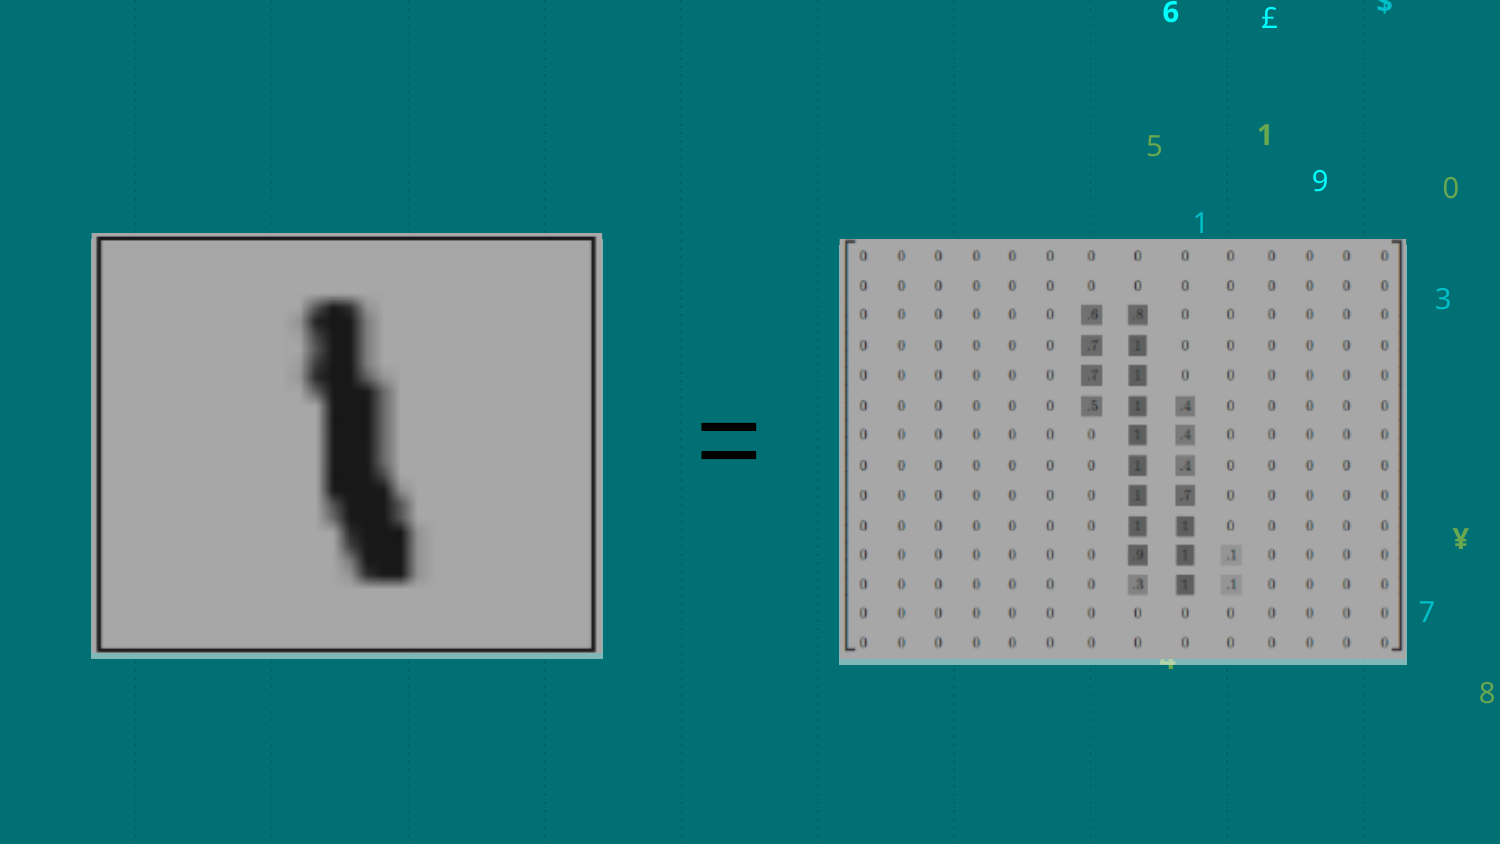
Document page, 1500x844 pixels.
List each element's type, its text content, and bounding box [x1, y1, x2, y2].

text_box = [649, 358, 817, 510]
picture [839, 239, 1407, 659]
picture [91, 233, 603, 653]
